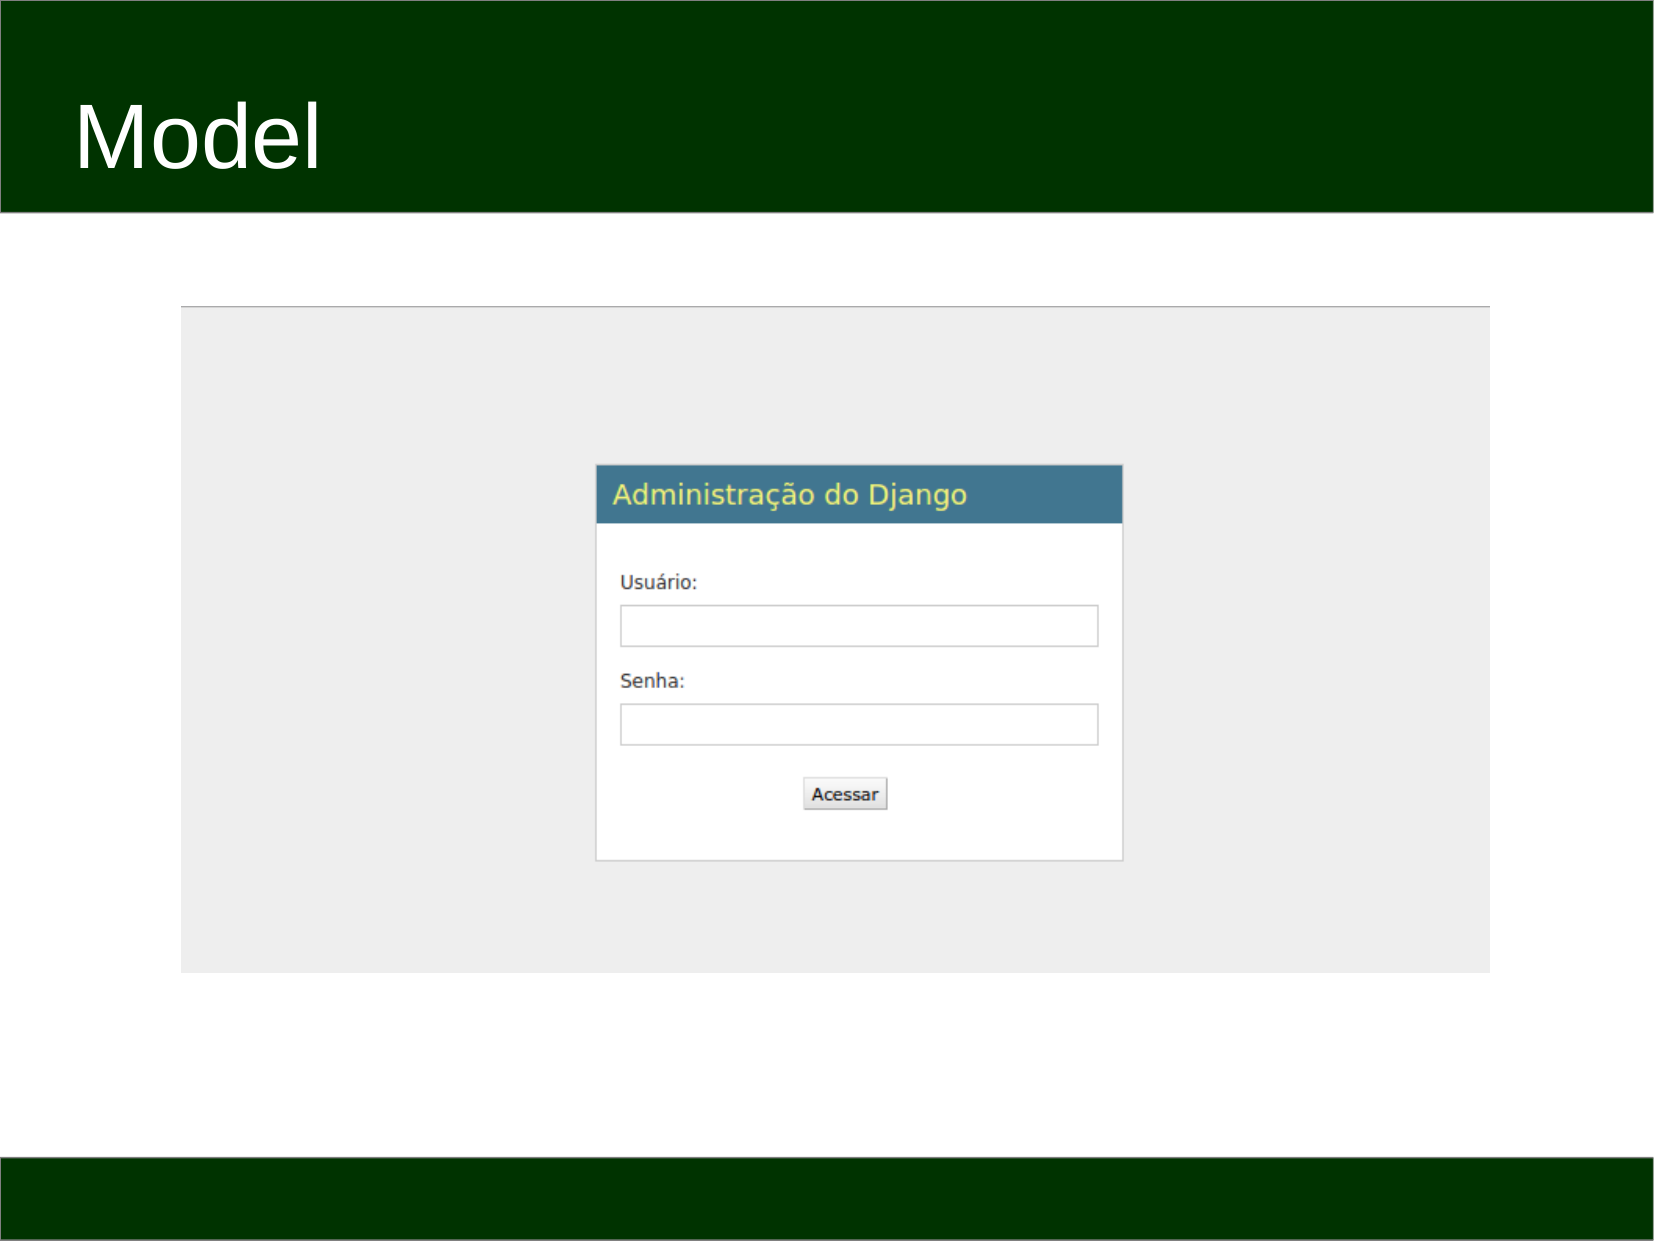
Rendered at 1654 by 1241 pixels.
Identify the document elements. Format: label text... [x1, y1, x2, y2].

text_box Model [59, 73, 1063, 294]
text_box [0, 1157, 1654, 1241]
picture [181, 306, 1490, 973]
text_box [0, 0, 1654, 213]
